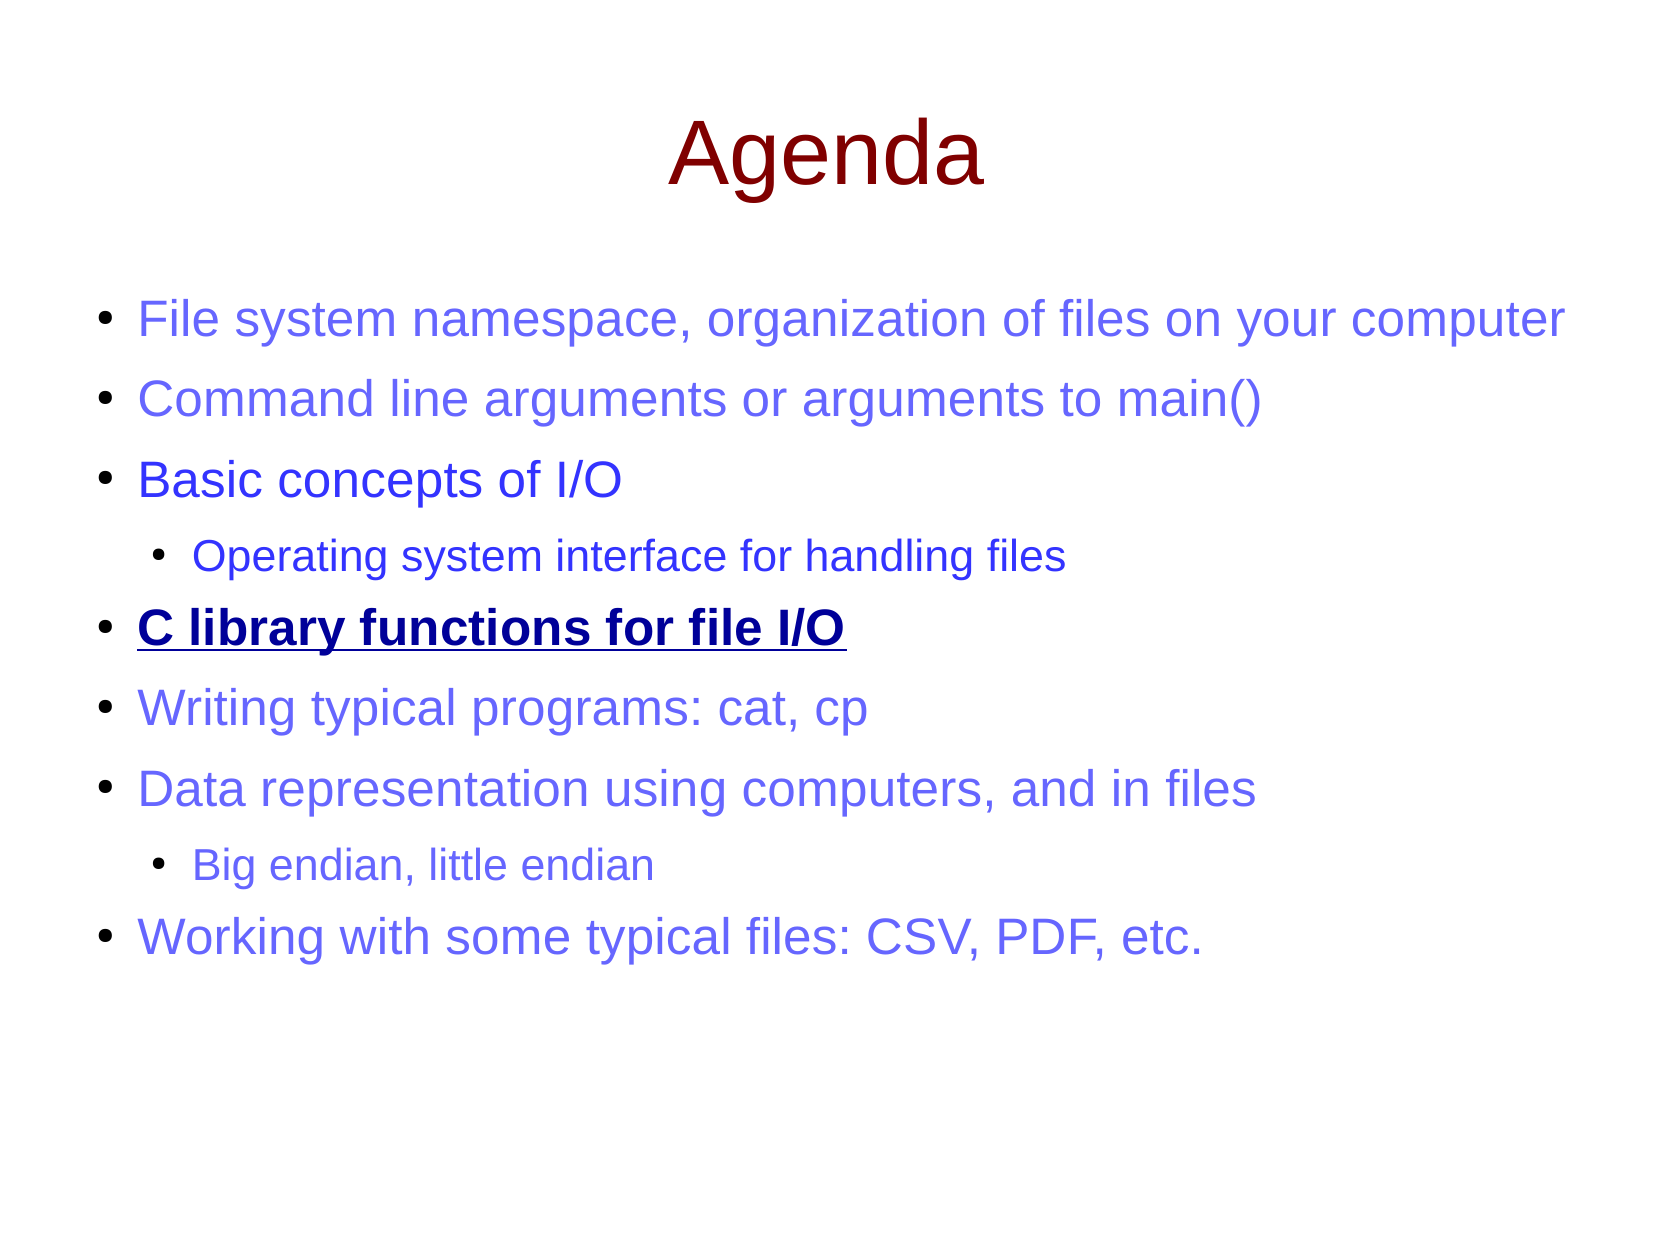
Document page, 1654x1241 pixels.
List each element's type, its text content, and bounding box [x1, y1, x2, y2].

list File system namespace, organization of files on your computer Command line arguments or arguments to main() Basic concepts of I/O Operating system interface for handling files C library functions for file I/O Writing typical programs: cat, cp Data representation using computers, and in files Big endian, little endian Working with some typical files: CSV, PDF, etc. [82, 290, 1571, 1010]
title Agenda [82, 49, 1571, 257]
